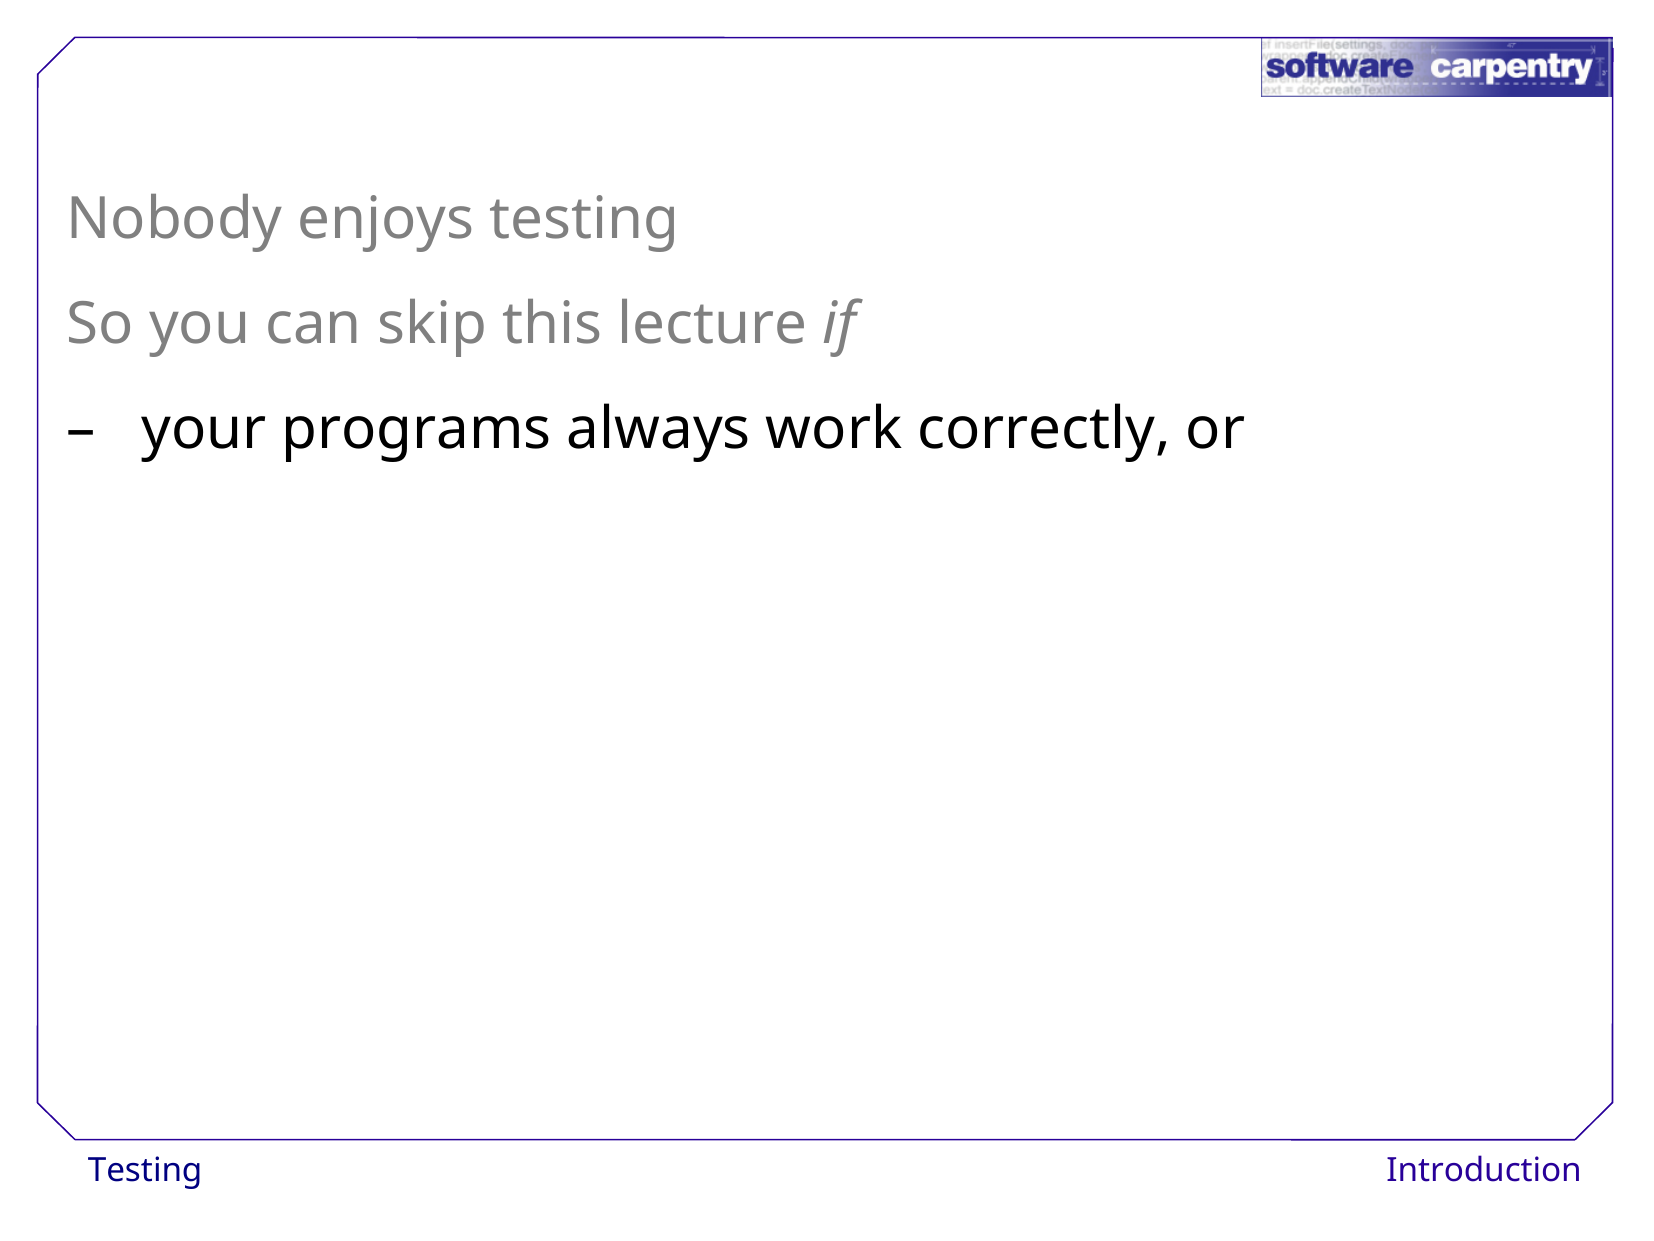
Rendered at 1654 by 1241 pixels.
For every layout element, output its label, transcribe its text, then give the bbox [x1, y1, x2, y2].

text_box Nobody enjoys testing So you can skip this lecture if – your programs always work correctly, or [51, 138, 1411, 469]
picture [1261, 39, 1613, 97]
